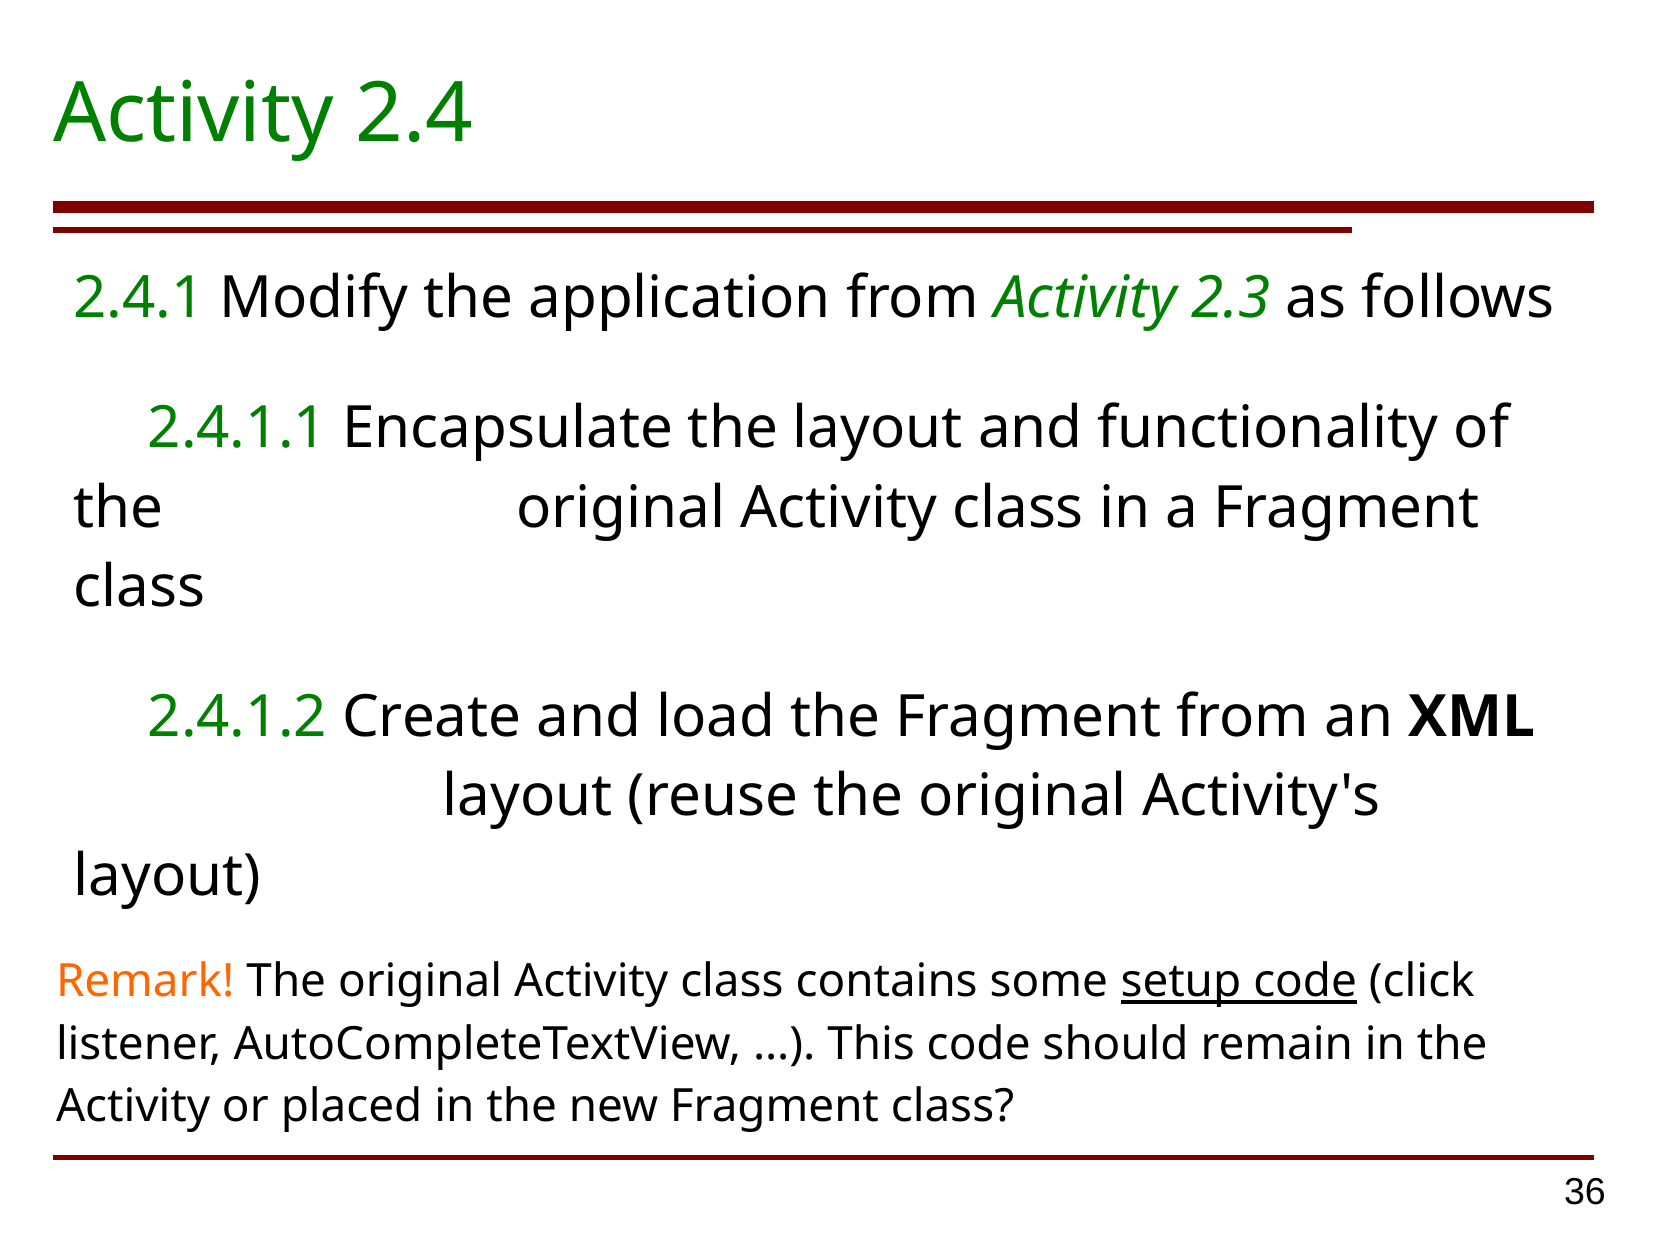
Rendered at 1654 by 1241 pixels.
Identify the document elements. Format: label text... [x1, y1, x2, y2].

text_box 2.4.1 Modify the application from Activity 2.3 as follows 2.4.1.1 Encapsulate the layout and functionality of the original Activity class in a Fragment class 2.4.1.2 Create and load the Fragment from an XML layout (reuse the original Activity's layout) [59, 247, 1589, 940]
text_box 2.4.1 Modify the application from Activity 2.3 as follows 2.4.1.1 Encapsulate the layout and functionality of the original Activity class in a Fragment class 2.4.1.2 Create and load the Fragment from an XML layout (reuse the original Activity's layout) [59, 1140, 1589, 1176]
subtitle Activity 2.4 [53, 48, 1542, 172]
text_box <número> [35, 1163, 1654, 1221]
text_box Remark! The original Activity class contains some setup code (click listener, AutoCompleteTextView, …). This code should remain in the Activity or placed in the new Fragment class? [41, 940, 1648, 1140]
